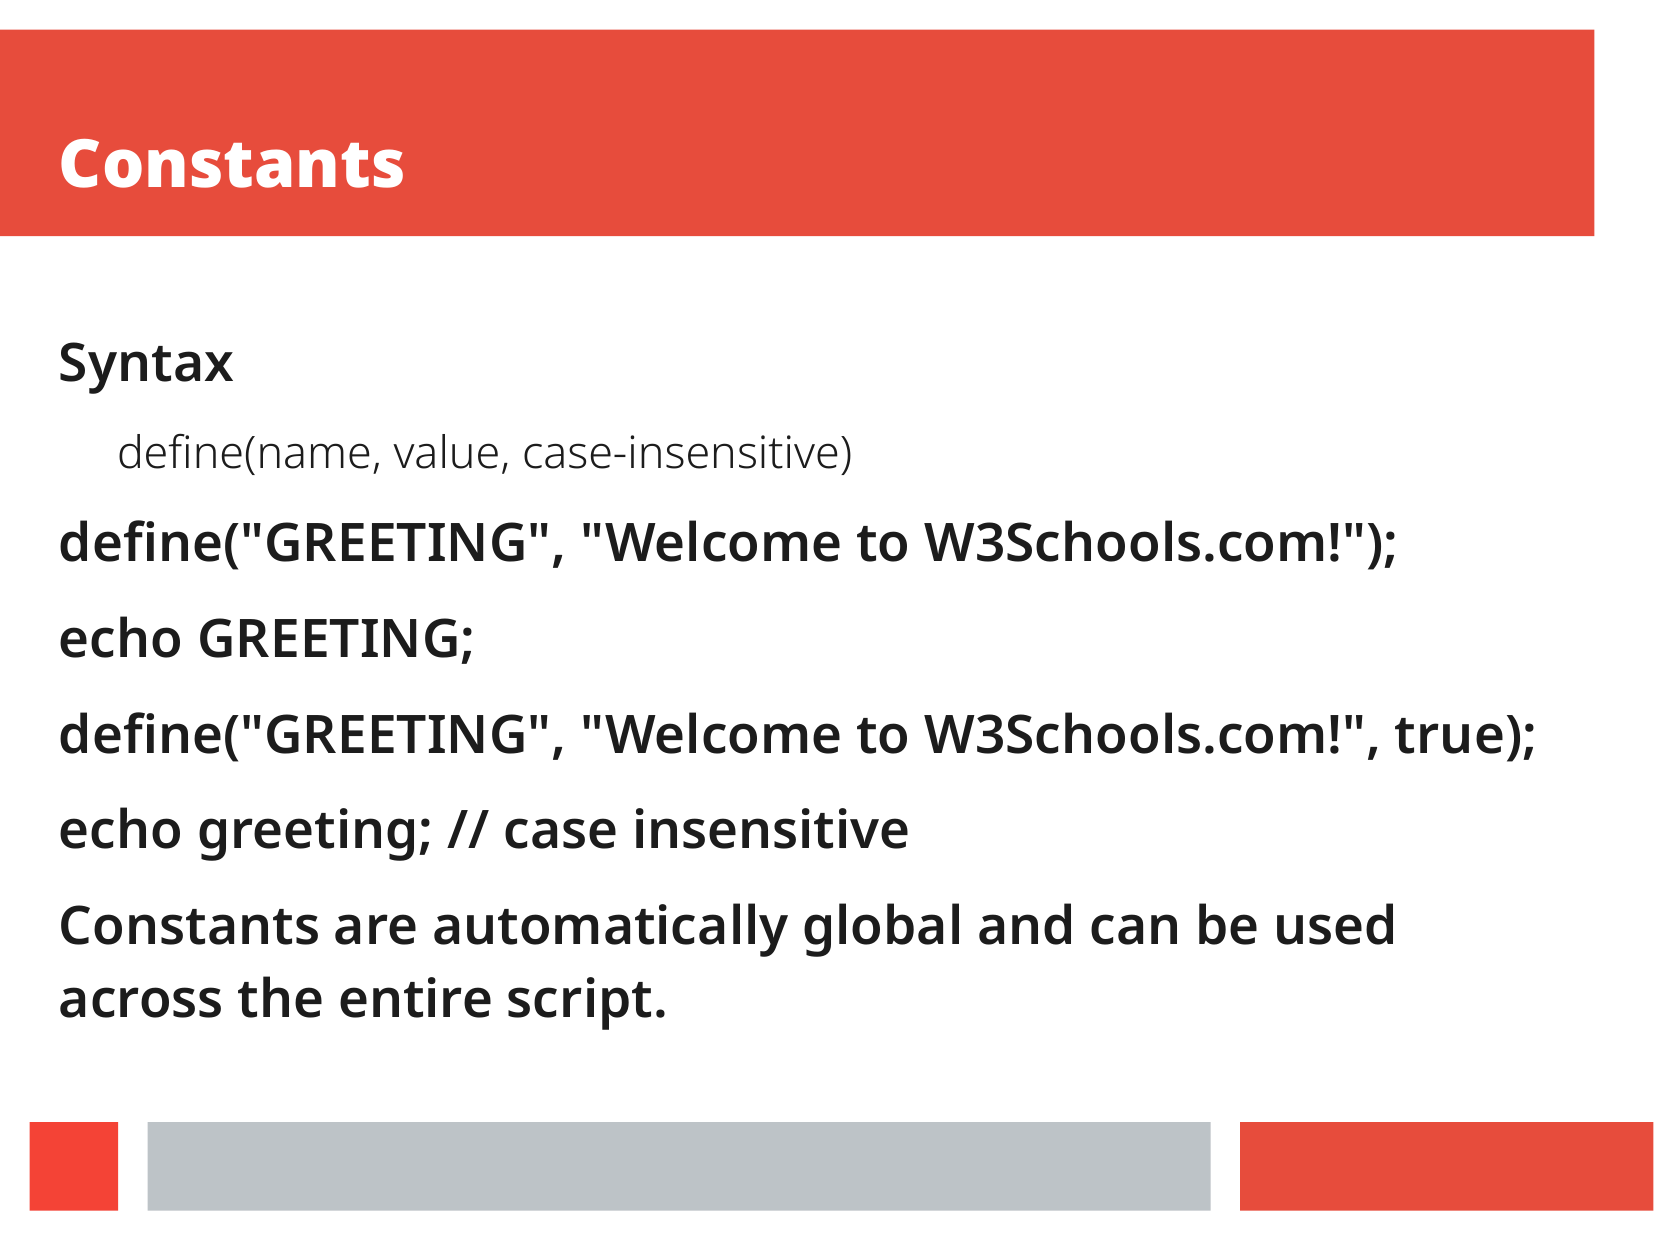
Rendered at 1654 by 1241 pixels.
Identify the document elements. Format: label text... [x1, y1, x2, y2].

title Constants [59, 59, 1595, 207]
list Syntax define(name, value, case-insensitive) define("GREETING", "Welcome to W3Schools.com!"); echo GREETING; define("GREETING", "Welcome to W3Schools.com!", true); echo greeting; // case insensitive Constants are automatically global and can be used across the entire script. [59, 324, 1565, 1093]
